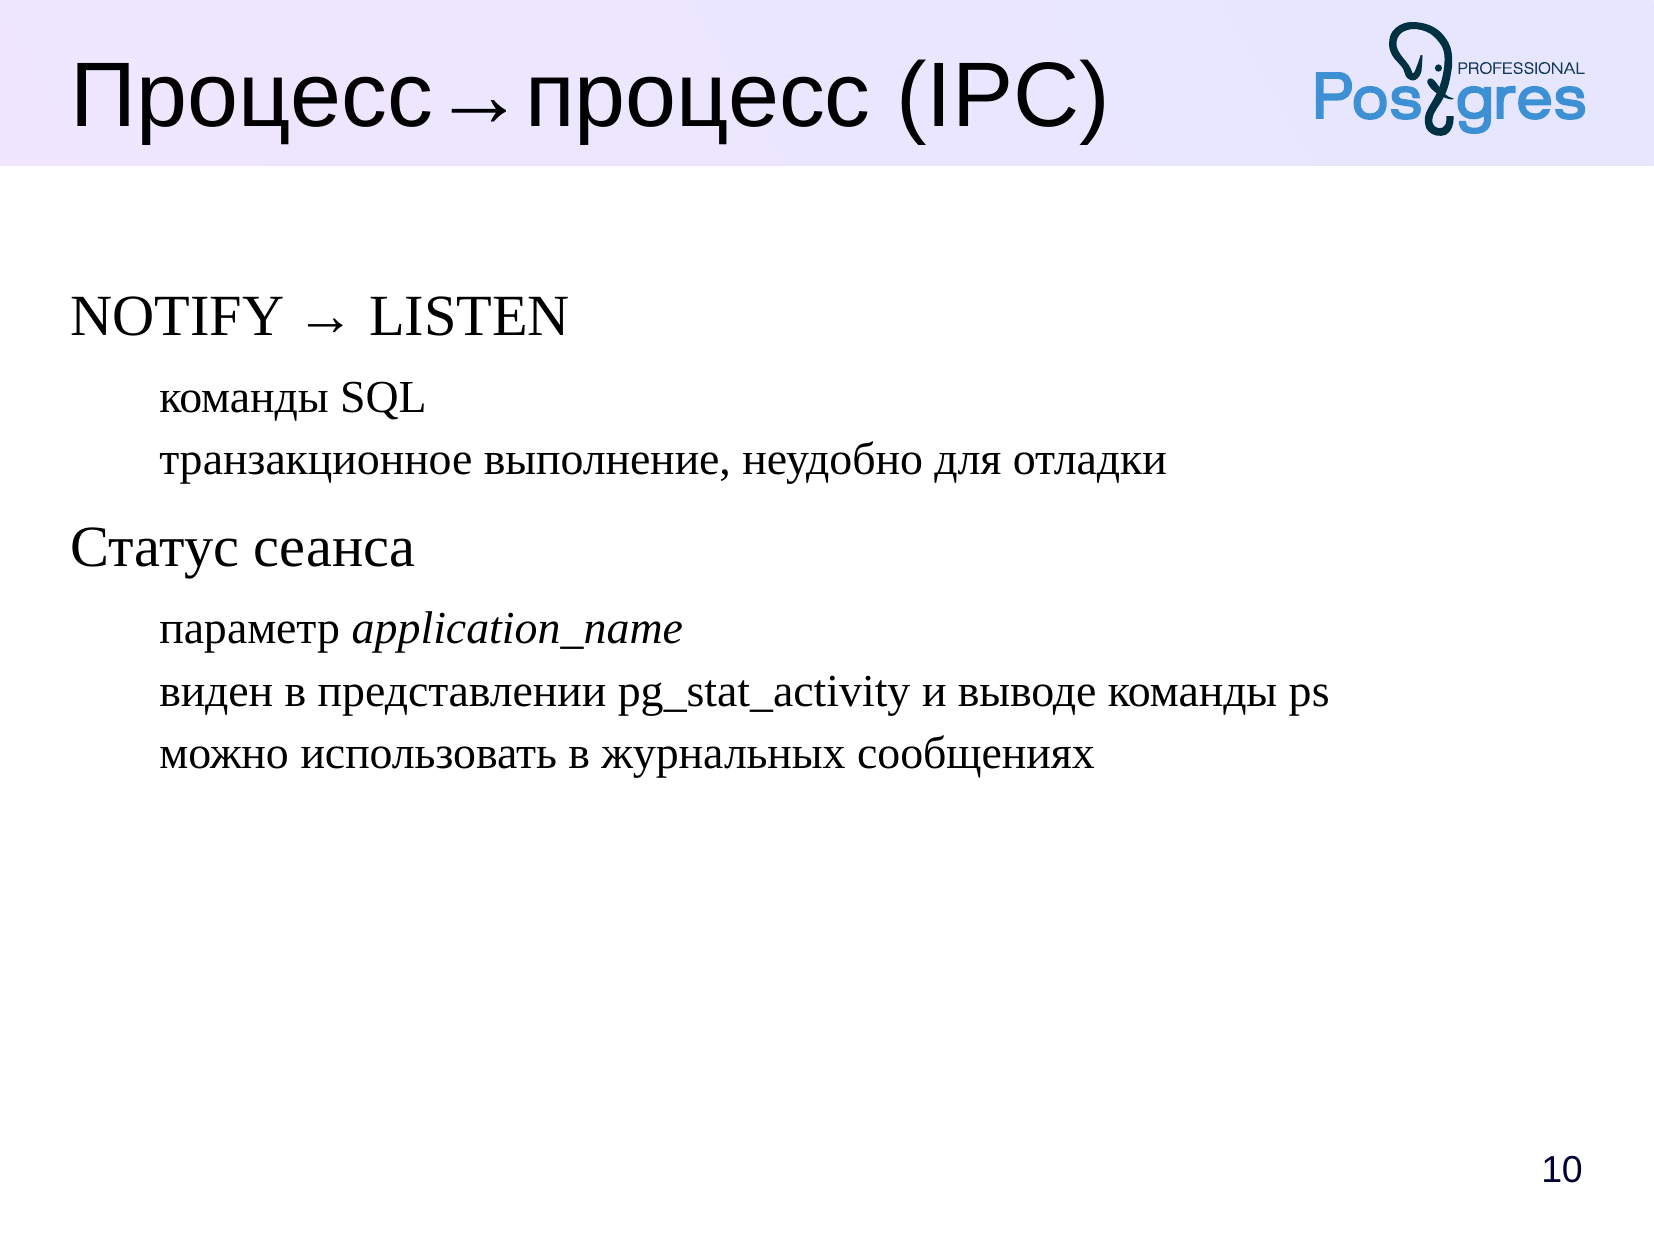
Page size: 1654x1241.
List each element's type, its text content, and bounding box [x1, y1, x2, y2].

title Процесс→процесс (IPC) [70, 43, 1241, 147]
list NOTIFY → LISTEN команды SQL транзакционное выполнение, неудобно для отладки Статус сеанса параметр application_name виден в представлении pg_stat_activity и выводе команды ps можно использовать в журнальных сообщениях [70, 283, 1583, 1141]
